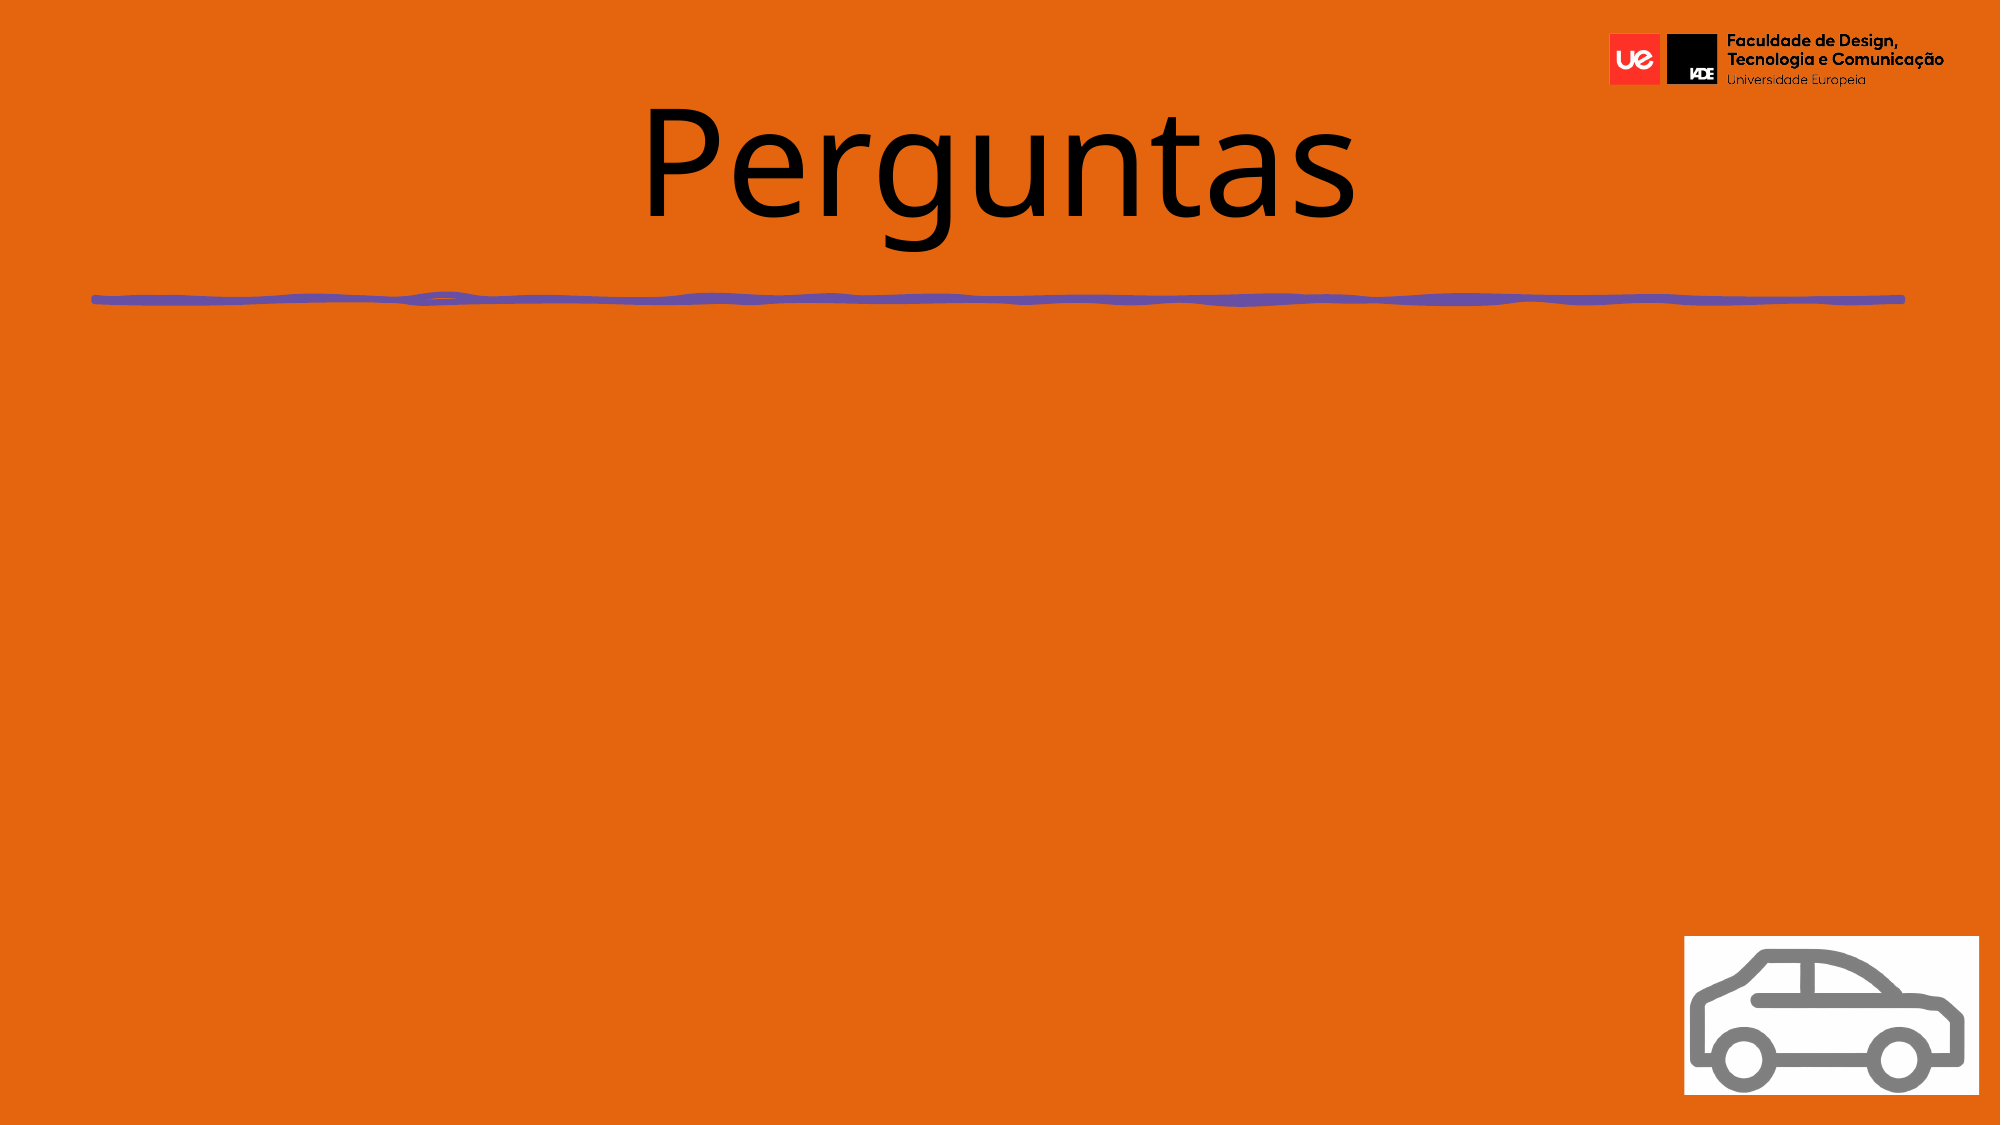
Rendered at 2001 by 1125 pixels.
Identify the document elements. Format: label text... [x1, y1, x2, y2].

picture [1684, 936, 1980, 1095]
picture [1583, 14, 1970, 106]
text_box [0, 0, 2000, 1125]
title Perguntas [94, 39, 1902, 275]
